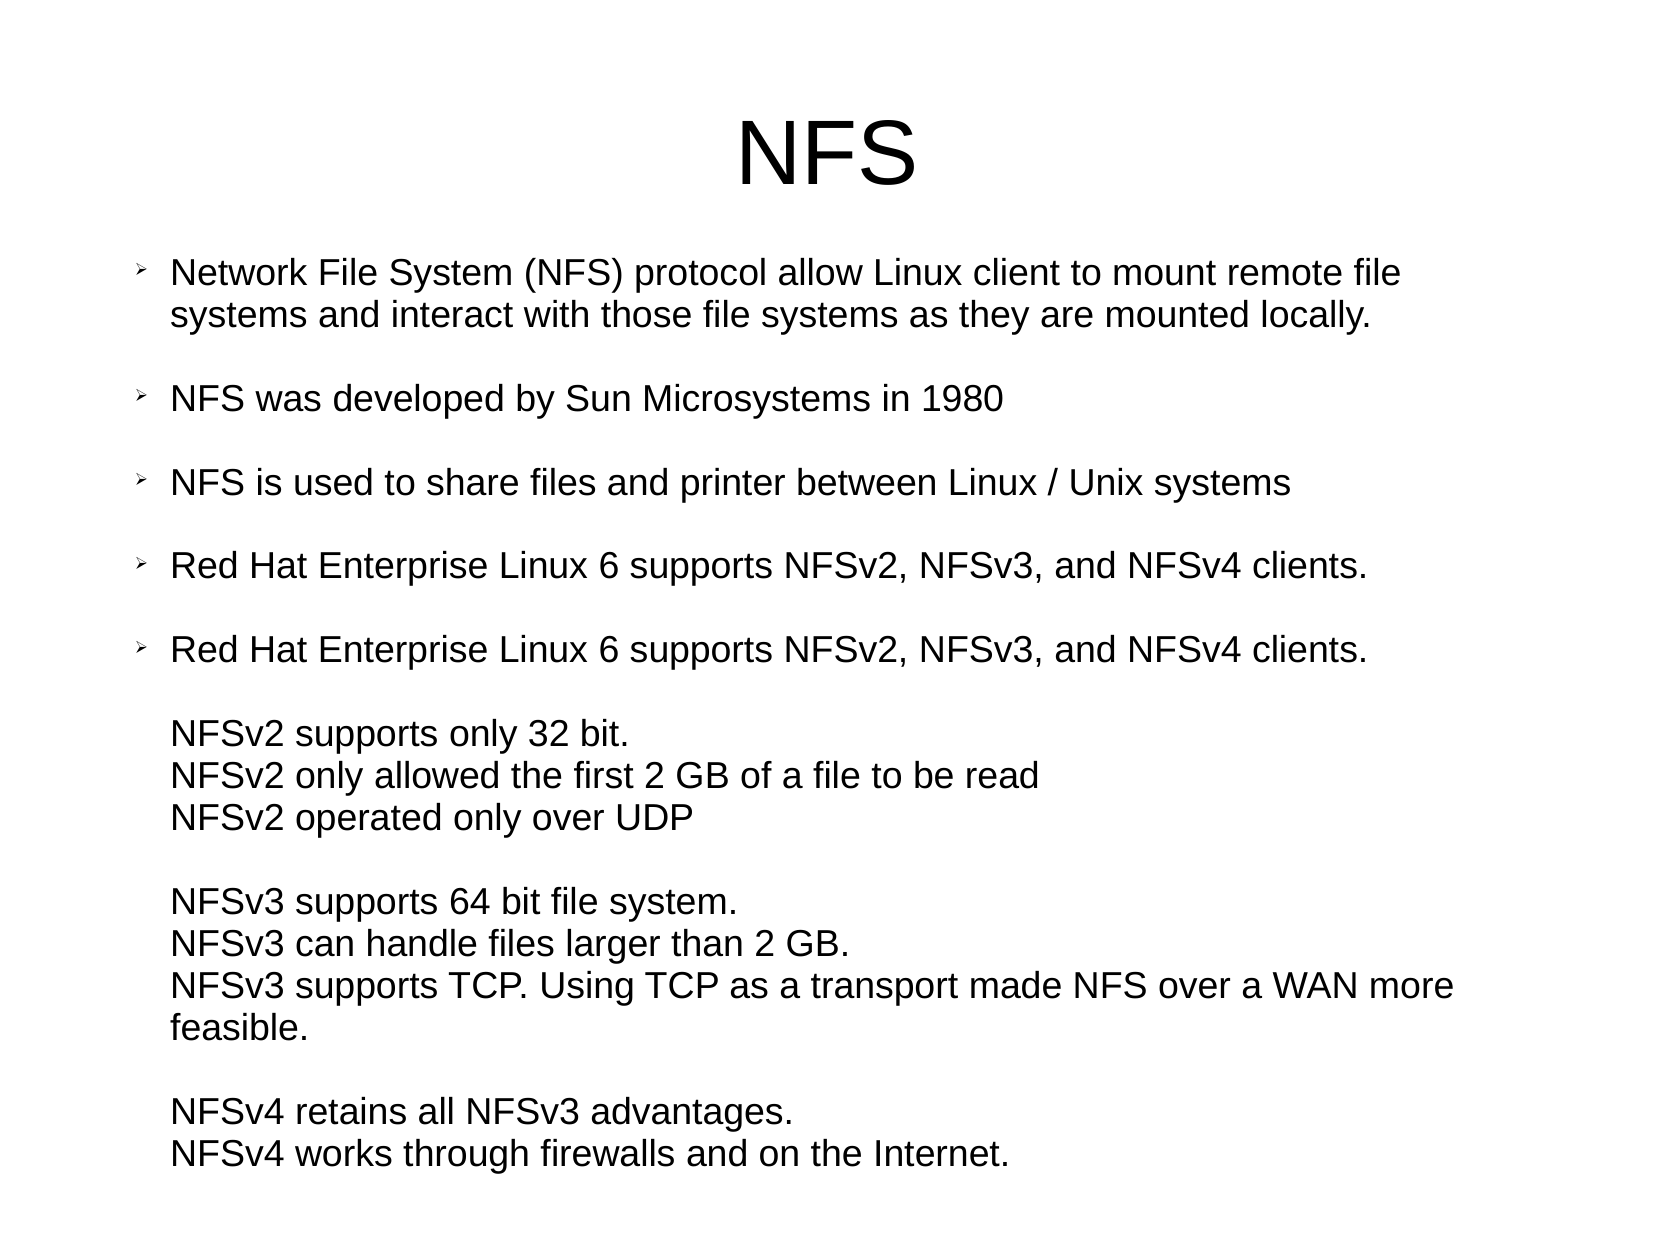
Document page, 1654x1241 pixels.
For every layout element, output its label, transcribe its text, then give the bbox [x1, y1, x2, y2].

text_box Network File System (NFS) protocol allow Linux client to mount remote file systems and interact with those file systems as they are mounted locally. NFS was developed by Sun Microsystems in 1980 NFS is used to share files and printer between Linux / Unix systems Red Hat Enterprise Linux 6 supports NFSv2, NFSv3, and NFSv4 clients. Red Hat Enterprise Linux 6 supports NFSv2, NFSv3, and NFSv4 clients. NFSv2 supports only 32 bit. NFSv2 only allowed the first 2 GB of a file to be read NFSv2 operated only over UDP NFSv3 supports 64 bit file system. NFSv3 can handle files larger than 2 GB. NFSv3 supports TCP. Using TCP as a transport made NFS over a WAN more feasible. NFSv4 retains all NFSv3 advantages. NFSv4 works through firewalls and on the Internet. [120, 243, 1561, 1186]
title NFS [82, 49, 1571, 257]
